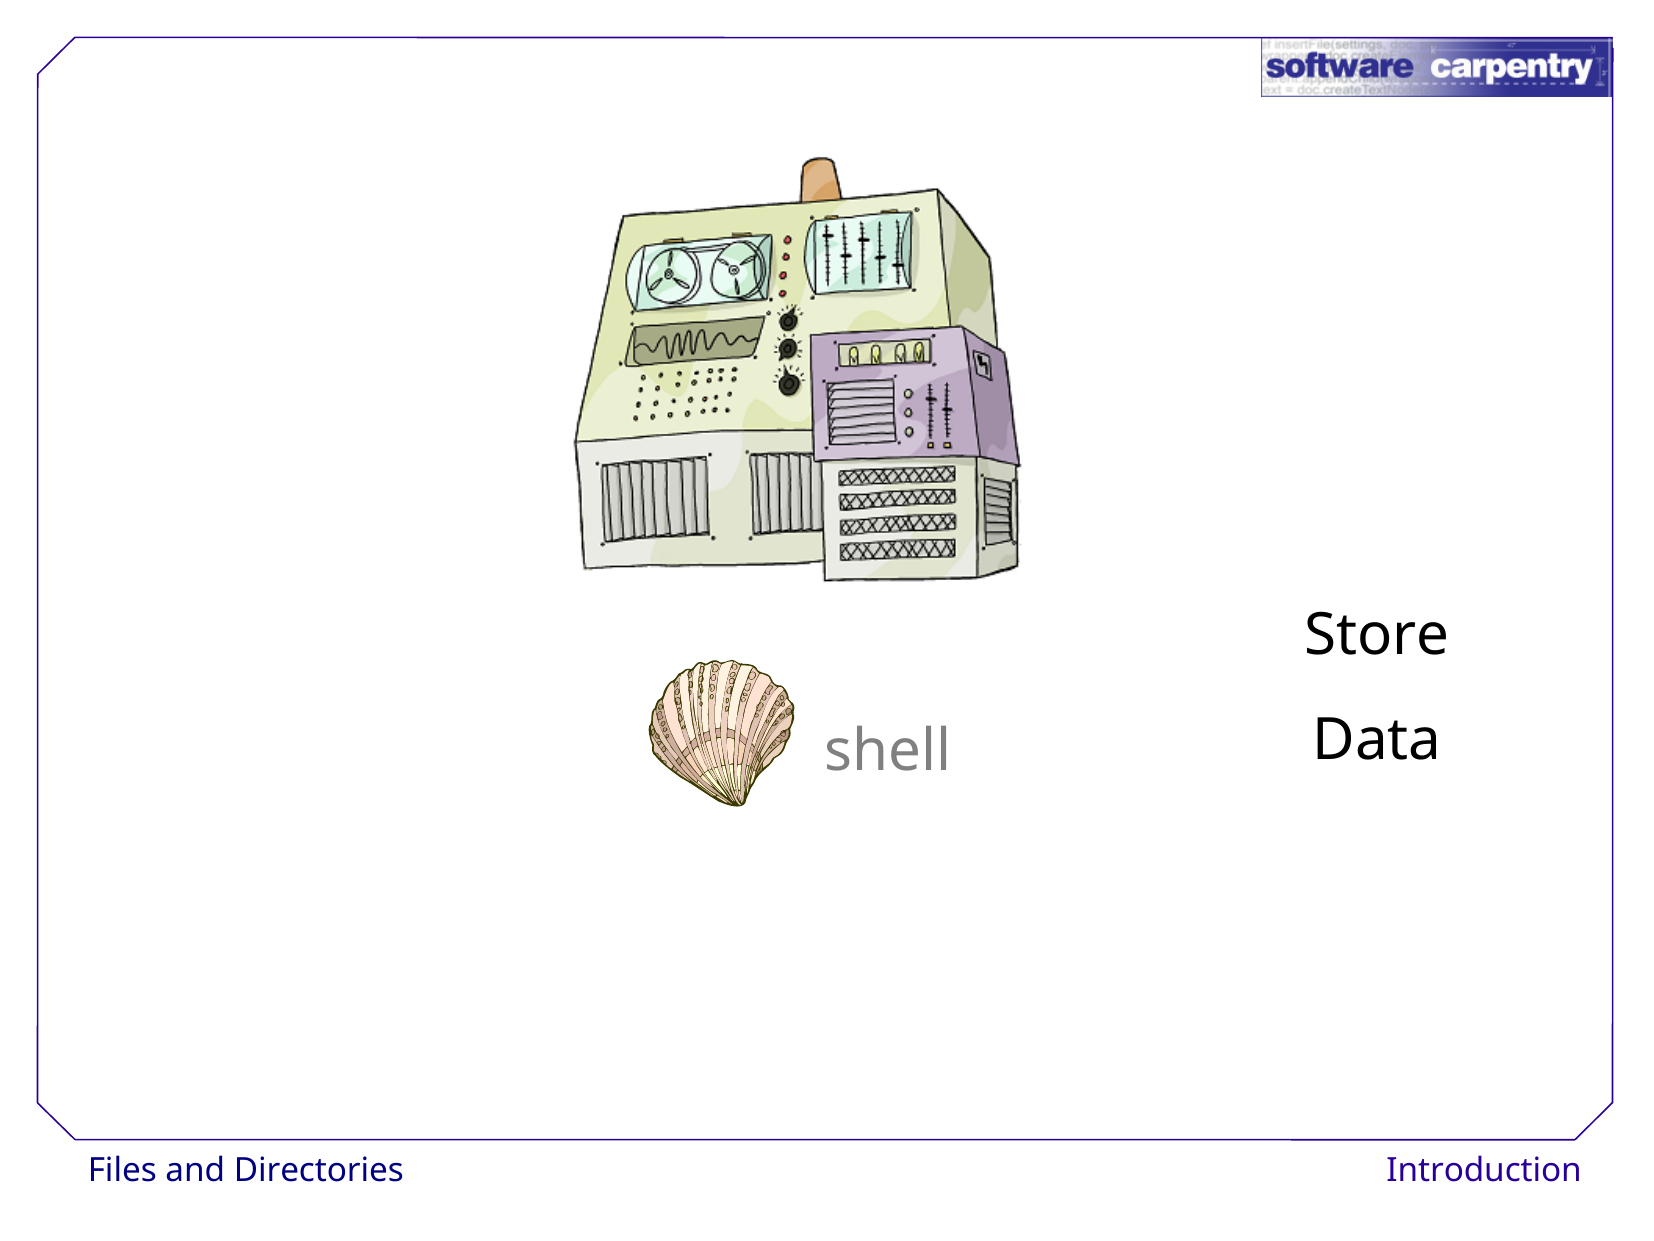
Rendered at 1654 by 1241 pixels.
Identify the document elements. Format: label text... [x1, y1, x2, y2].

picture [524, 109, 1081, 616]
text_box shell [797, 669, 1042, 791]
picture [1261, 39, 1613, 97]
picture [647, 657, 797, 811]
text_box Store Data [1214, 553, 1540, 780]
